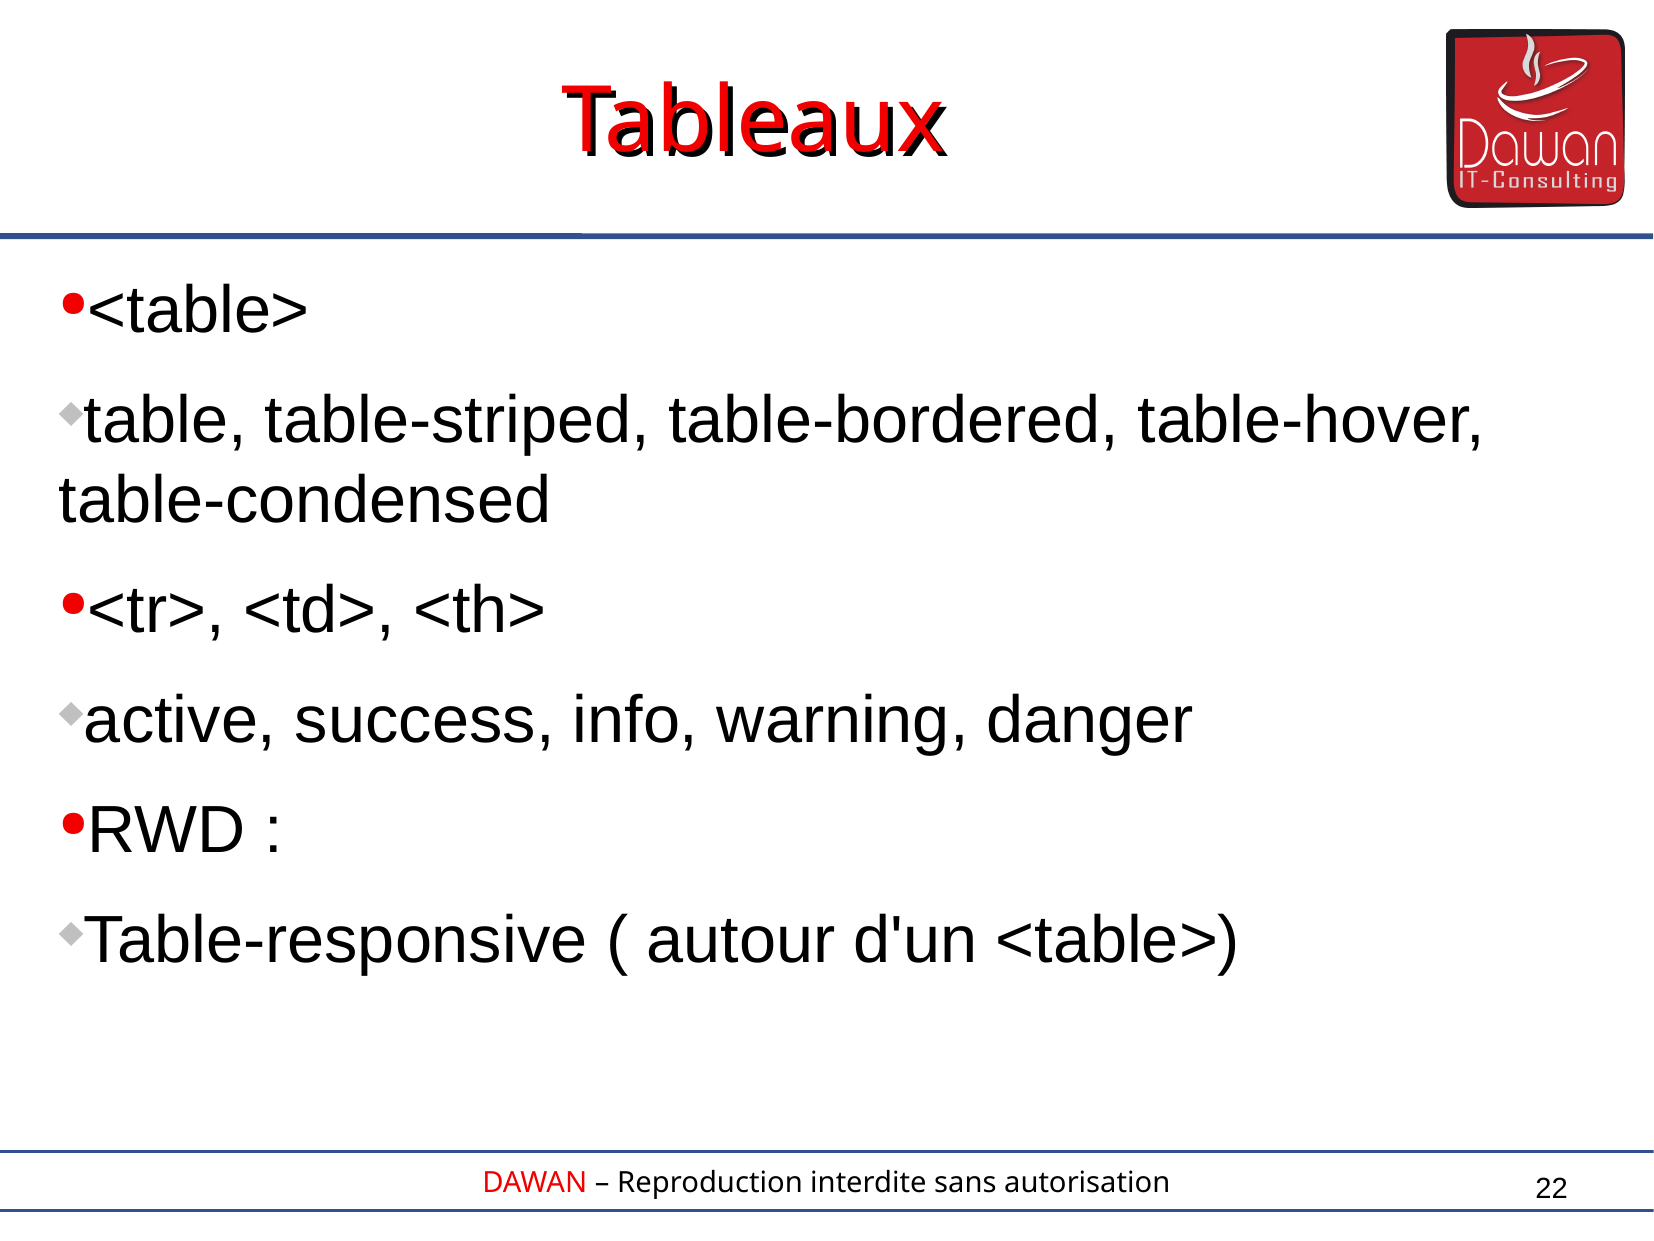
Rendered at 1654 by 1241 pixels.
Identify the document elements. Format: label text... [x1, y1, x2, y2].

title Tableaux [59, 24, 1447, 206]
list <table> table, table-striped, table-bordered, table-hover, table-condensed <tr>, <td>, <th> active, success, info, warning, danger RWD : Table-responsive ( autour d'un <table>) [59, 265, 1595, 1094]
text_box [1535, 1169, 1595, 1234]
